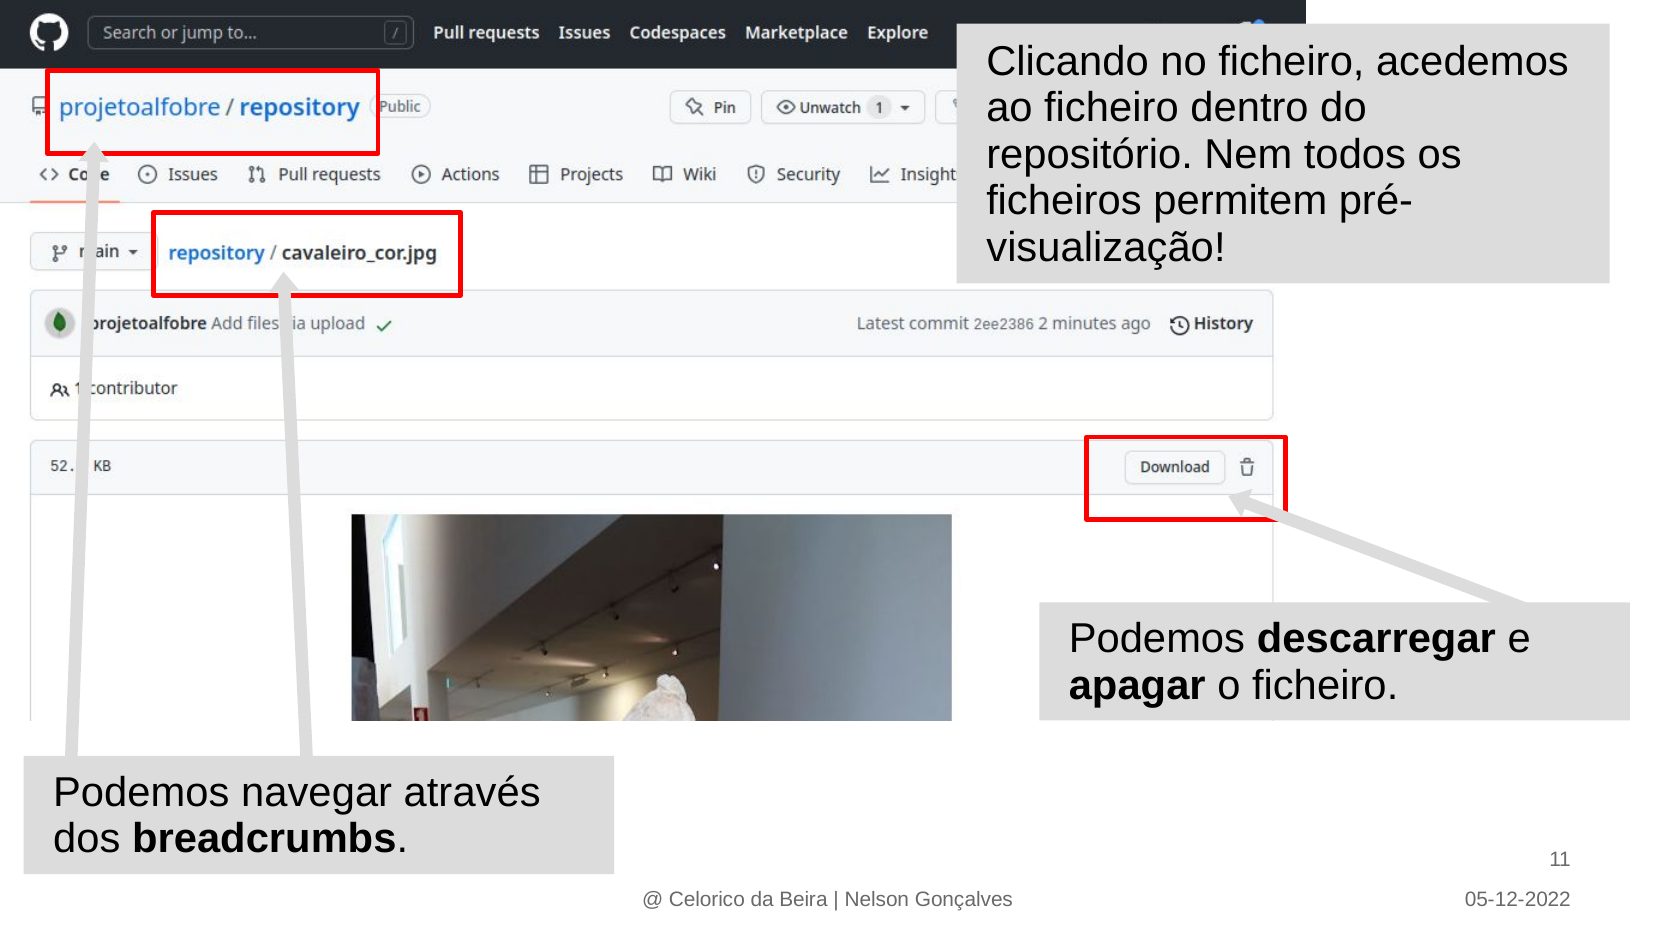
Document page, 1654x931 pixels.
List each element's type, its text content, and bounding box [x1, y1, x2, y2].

picture [50, 73, 376, 151]
picture [1089, 439, 1283, 517]
picture [0, 0, 1306, 721]
list Podemos descarregar e apagar o ficheiro. [1039, 602, 1630, 721]
list Podemos navegar através dos breadcrumbs. [23, 755, 615, 875]
list Clicando no ficheiro, acedemos ao ficheiro dentro do repositório. Nem todos os ficheiros permitem pré-visualização! [956, 23, 1610, 284]
picture [156, 215, 458, 293]
picture [1243, 510, 1263, 517]
